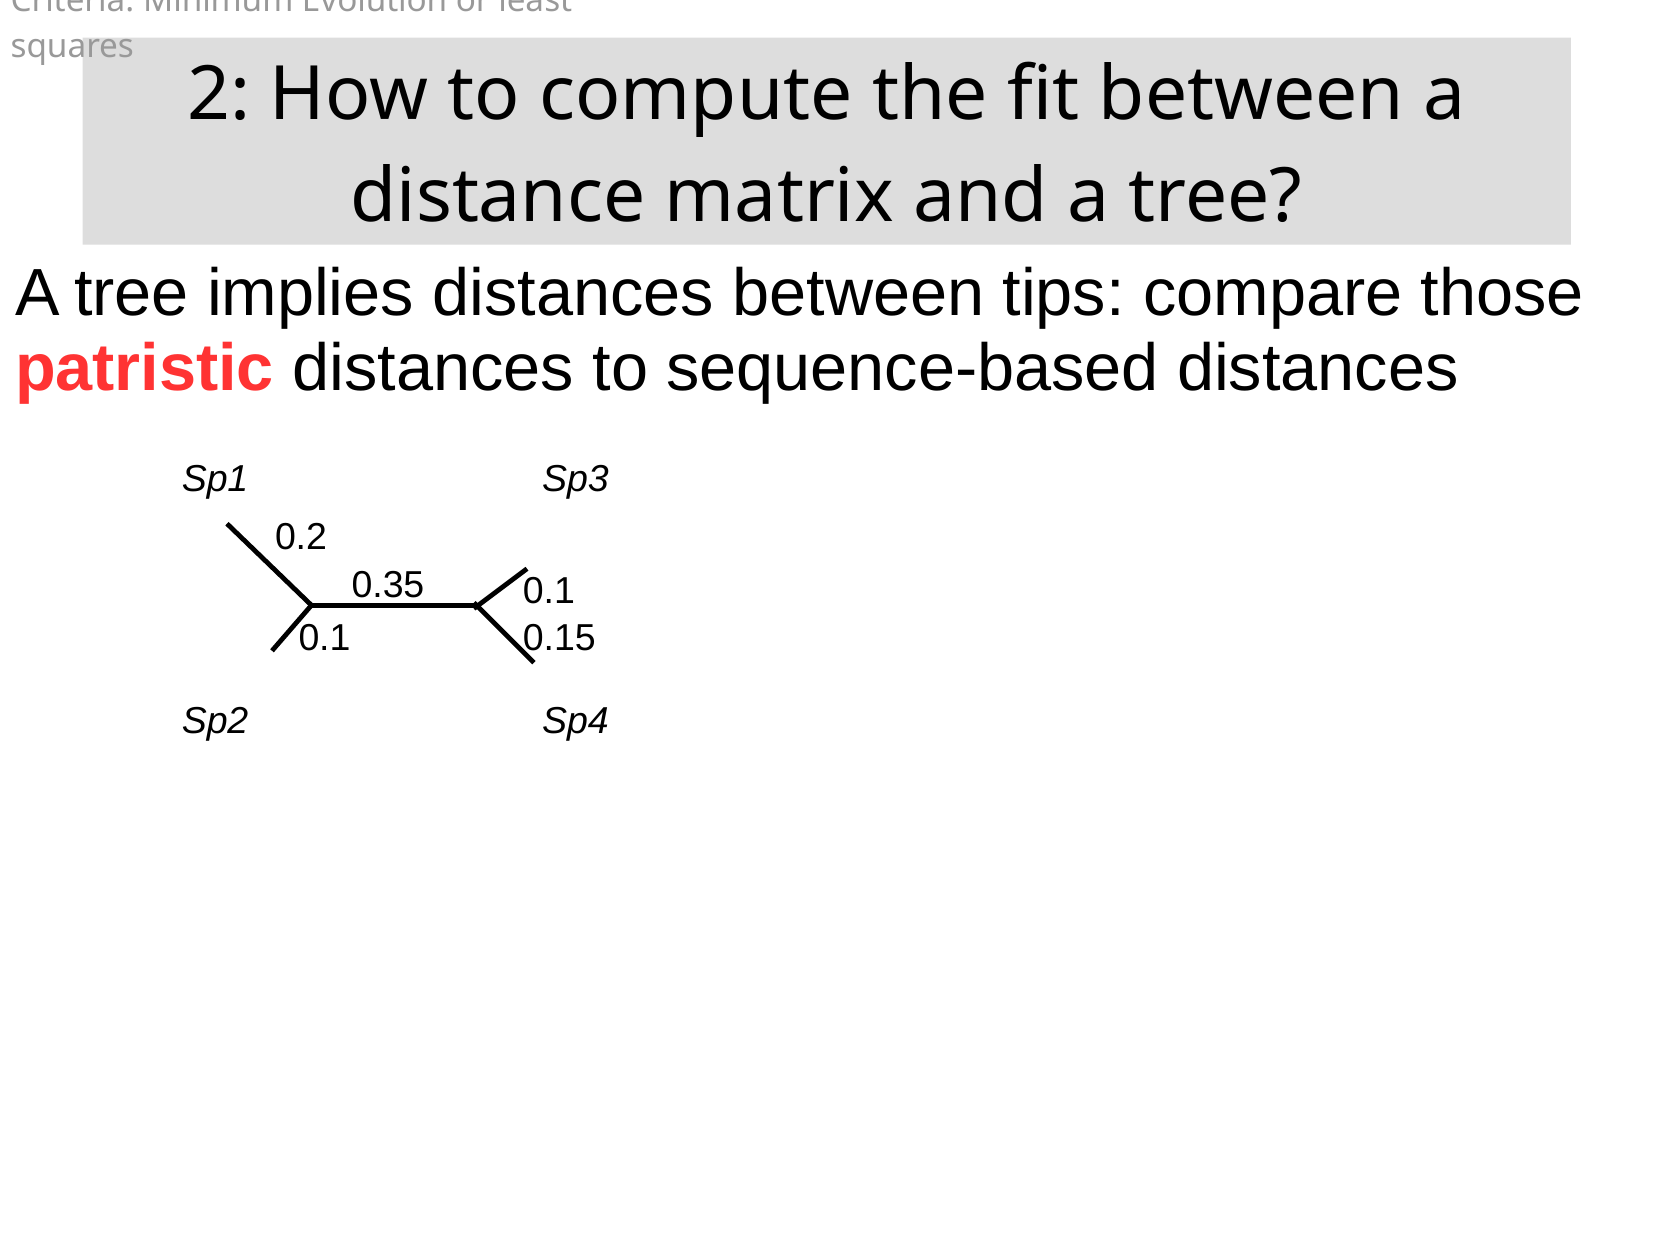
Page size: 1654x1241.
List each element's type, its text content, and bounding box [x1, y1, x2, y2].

list A tree implies distances between tips: compare those patristic distances to sequence-based distances [15, 254, 1654, 604]
text_box Sp3 [527, 449, 633, 548]
text_box 0.2 [260, 508, 351, 569]
text_box 0.35 [336, 555, 453, 613]
title 2: How to compute the fit between a distance matrix and a tree? [82, 37, 1571, 245]
text_box 0.1 [283, 609, 374, 670]
text_box Sp1 [167, 408, 273, 507]
text_box 0.15 [508, 609, 618, 666]
text_box Criteria: Minimum Evolution or least squares [10, 0, 676, 73]
text_box Sp2 [167, 650, 273, 749]
text_box 0.1 [508, 561, 599, 609]
text_box Sp4 [527, 650, 633, 749]
